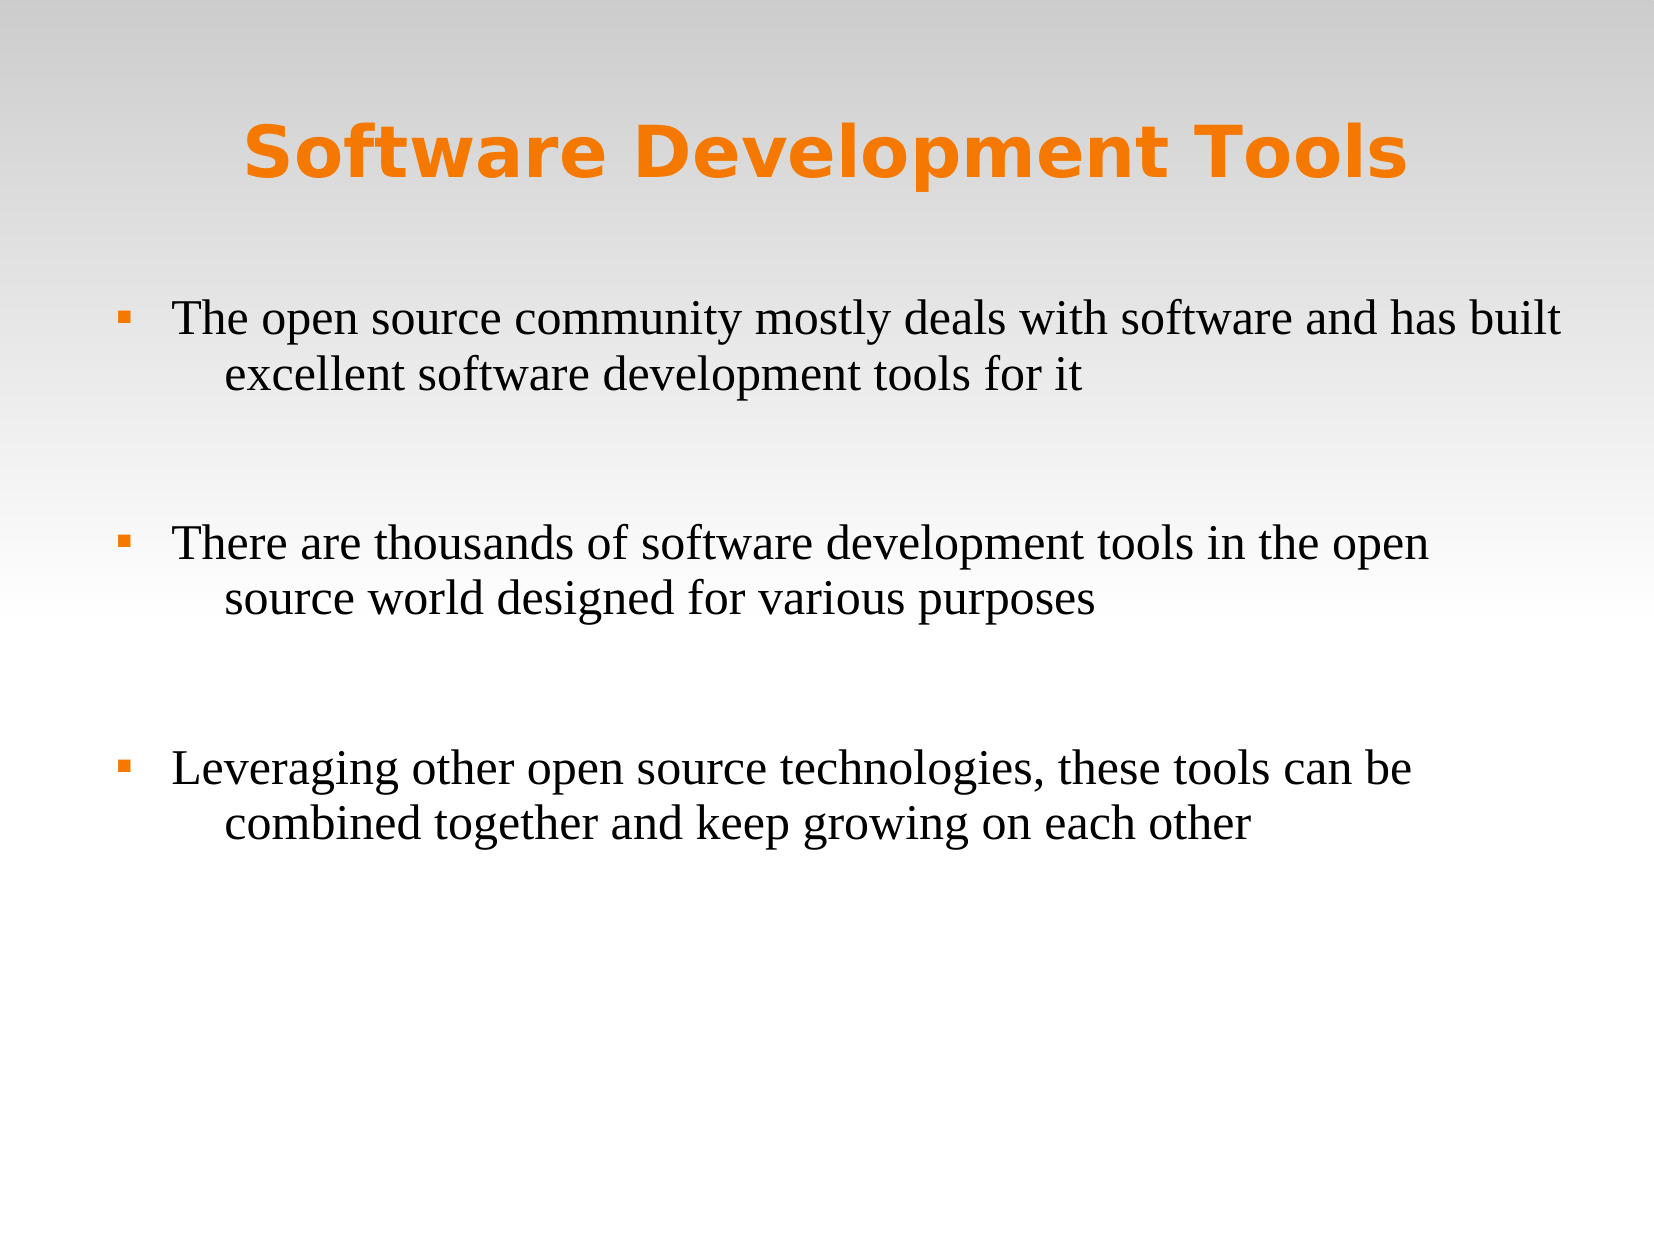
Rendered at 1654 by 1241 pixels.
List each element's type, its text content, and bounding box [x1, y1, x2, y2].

title Software Development Tools [82, 49, 1571, 257]
list The open source community mostly deals with software and has built excellent software development tools for it There are thousands of software development tools in the open source world designed for various purposes Leveraging other open source technologies, these tools can be combined together and keep growing on each other [82, 290, 1571, 1109]
